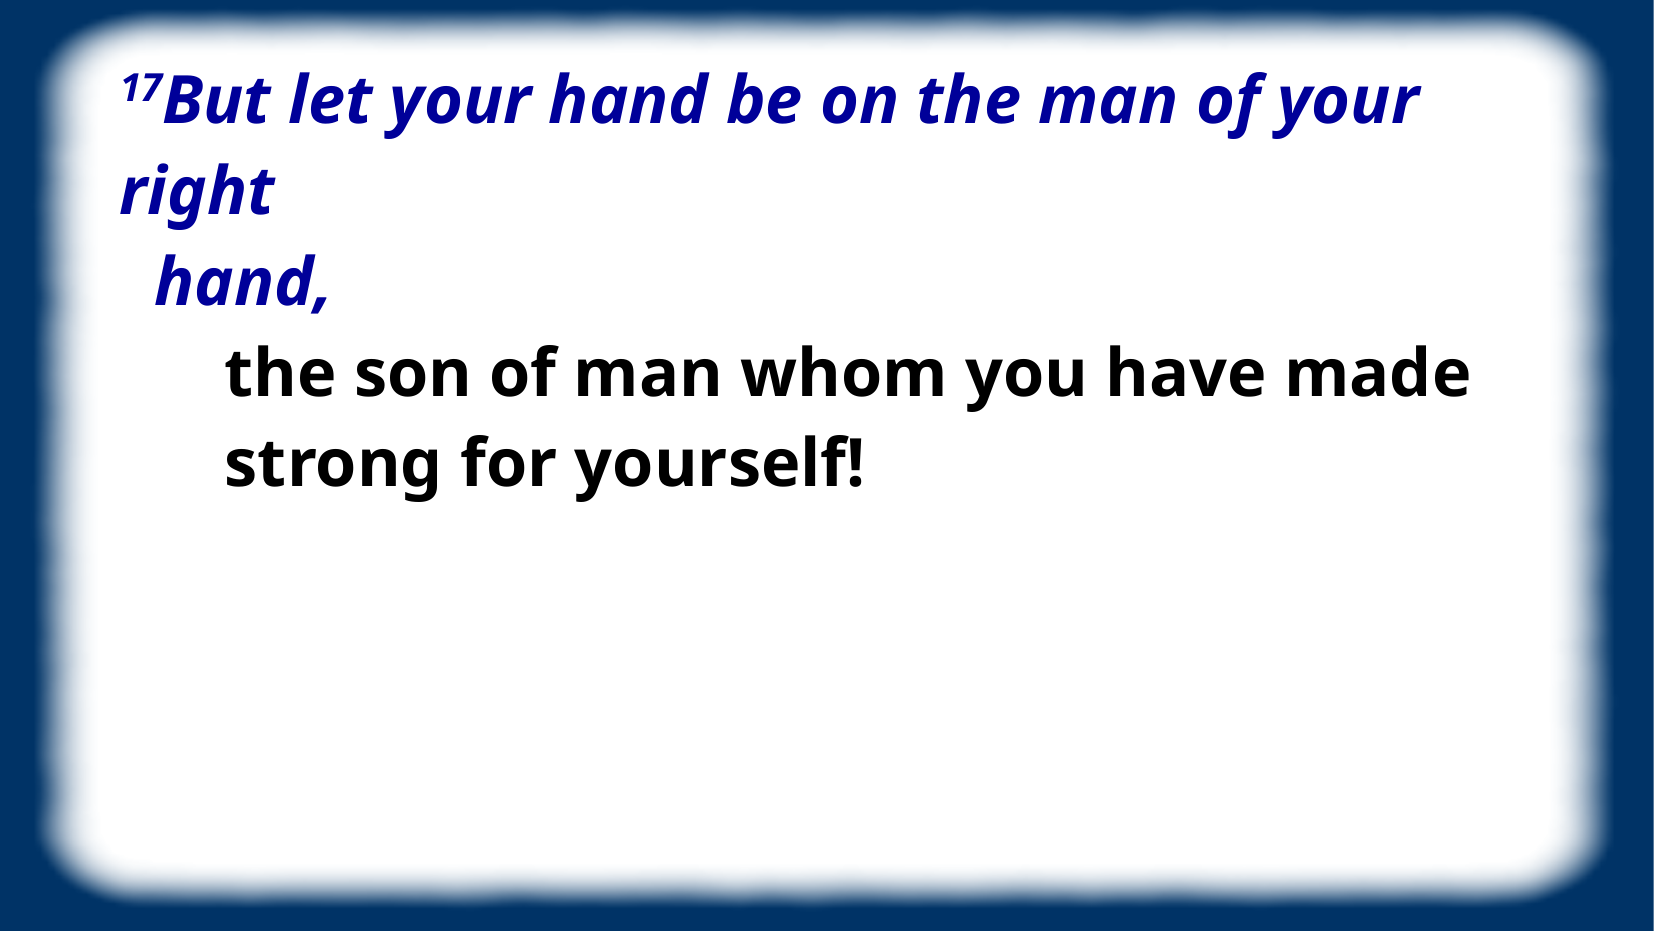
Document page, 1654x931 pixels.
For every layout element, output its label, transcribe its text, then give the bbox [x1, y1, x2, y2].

picture [0, 0, 1654, 931]
text_box 17But let your hand be on the man of your right hand, the son of man whom you have made strong for yourself! [105, 45, 1546, 436]
